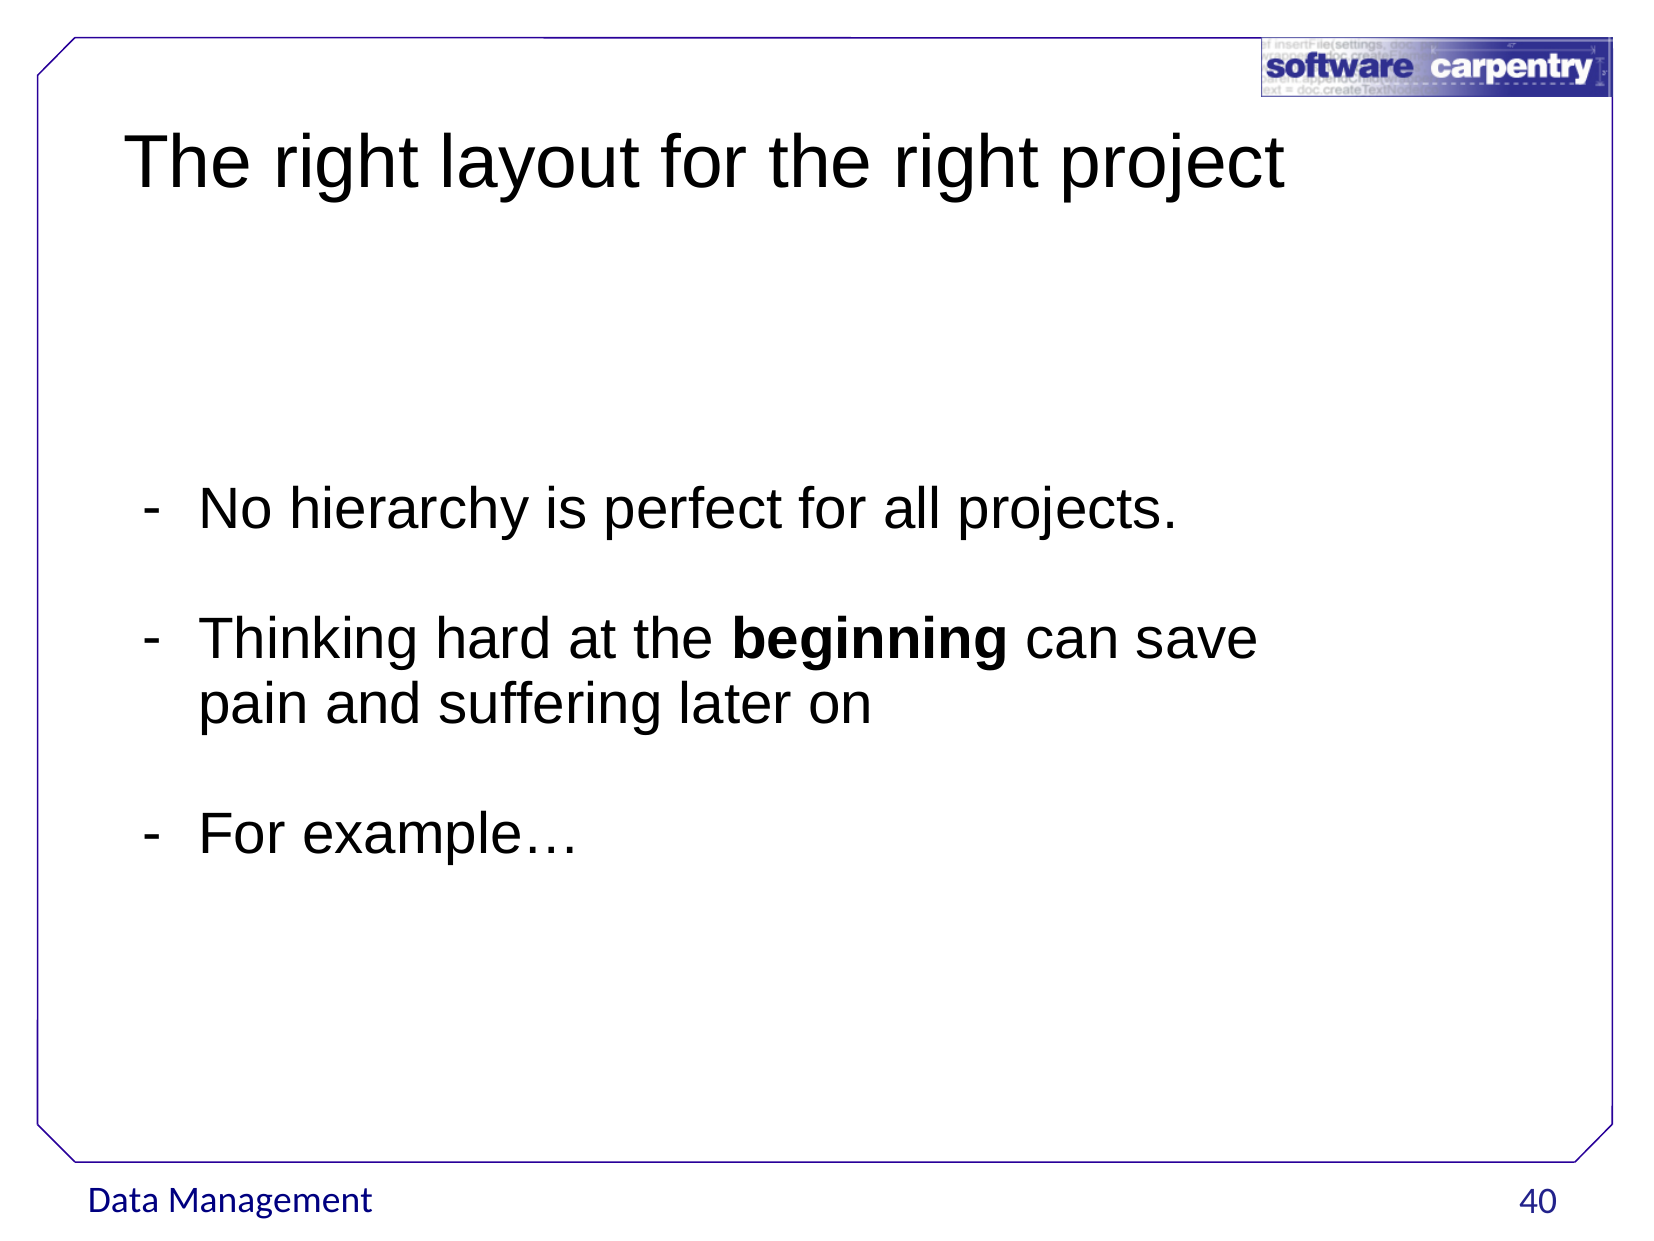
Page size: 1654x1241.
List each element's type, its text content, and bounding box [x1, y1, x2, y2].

picture [1261, 37, 1613, 97]
text_box The right layout for the right project [108, 113, 1555, 213]
text_box <number> [1185, 1168, 1572, 1235]
text_box No hierarchy is perfect for all projects. Thinking hard at the beginning can save pain and suffering later on For example… [127, 468, 1309, 875]
